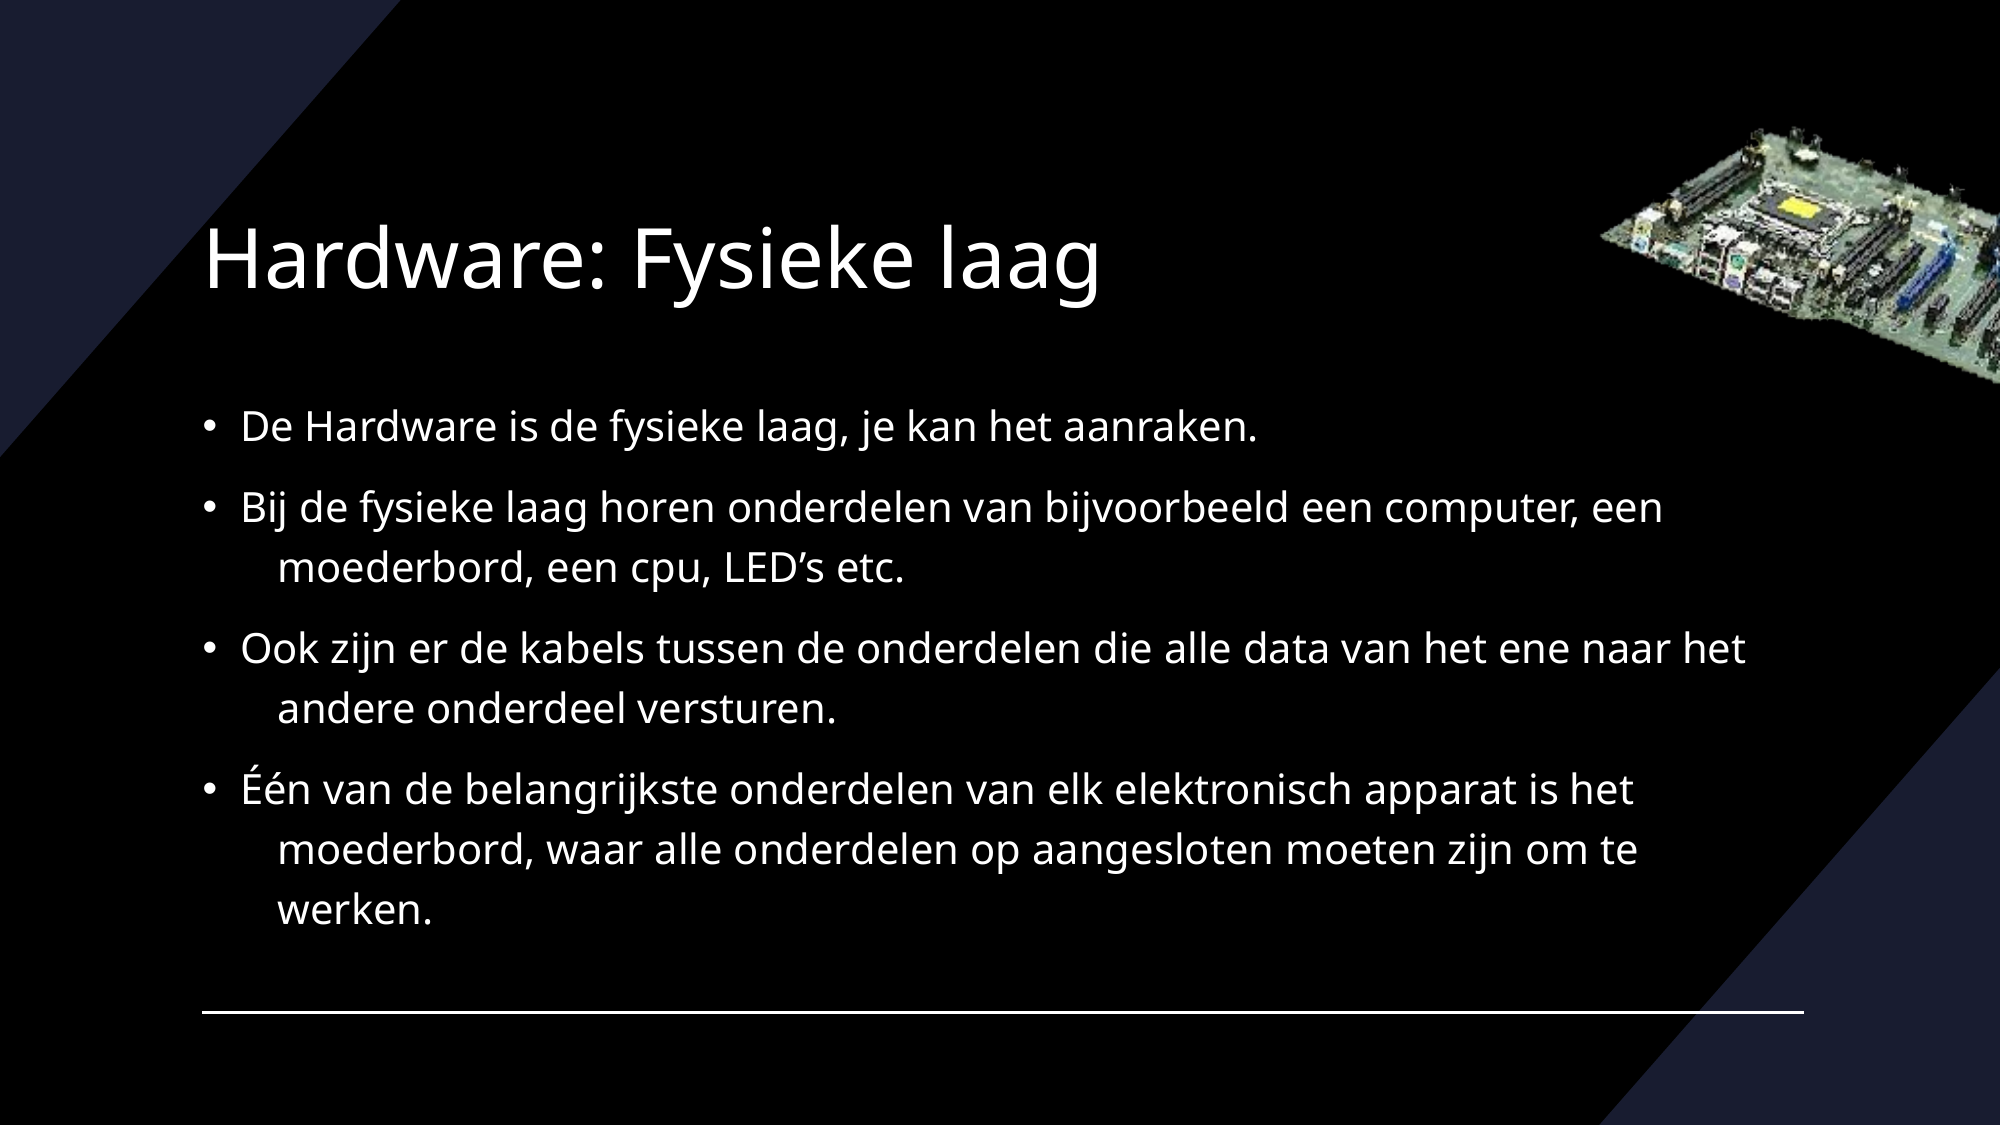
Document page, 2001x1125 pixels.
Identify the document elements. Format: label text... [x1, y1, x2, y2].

picture [1528, 27, 2000, 449]
title Hardware: Fysieke laag [187, 143, 1678, 367]
list De Hardware is de fysieke laag, je kan het aanraken. Bij de fysieke laag horen onderdelen van bijvoorbeeld een computer, een moederbord, een cpu, LED’s etc. Ook zijn er de kabels tussen de onderdelen die alle data van het ene naar het andere onderdeel versturen. Één van de belangrijkste onderdelen van elk elektronisch apparat is het moederbord, waar alle onderdelen op aangesloten moeten zijn om te werken. [187, 382, 1813, 968]
